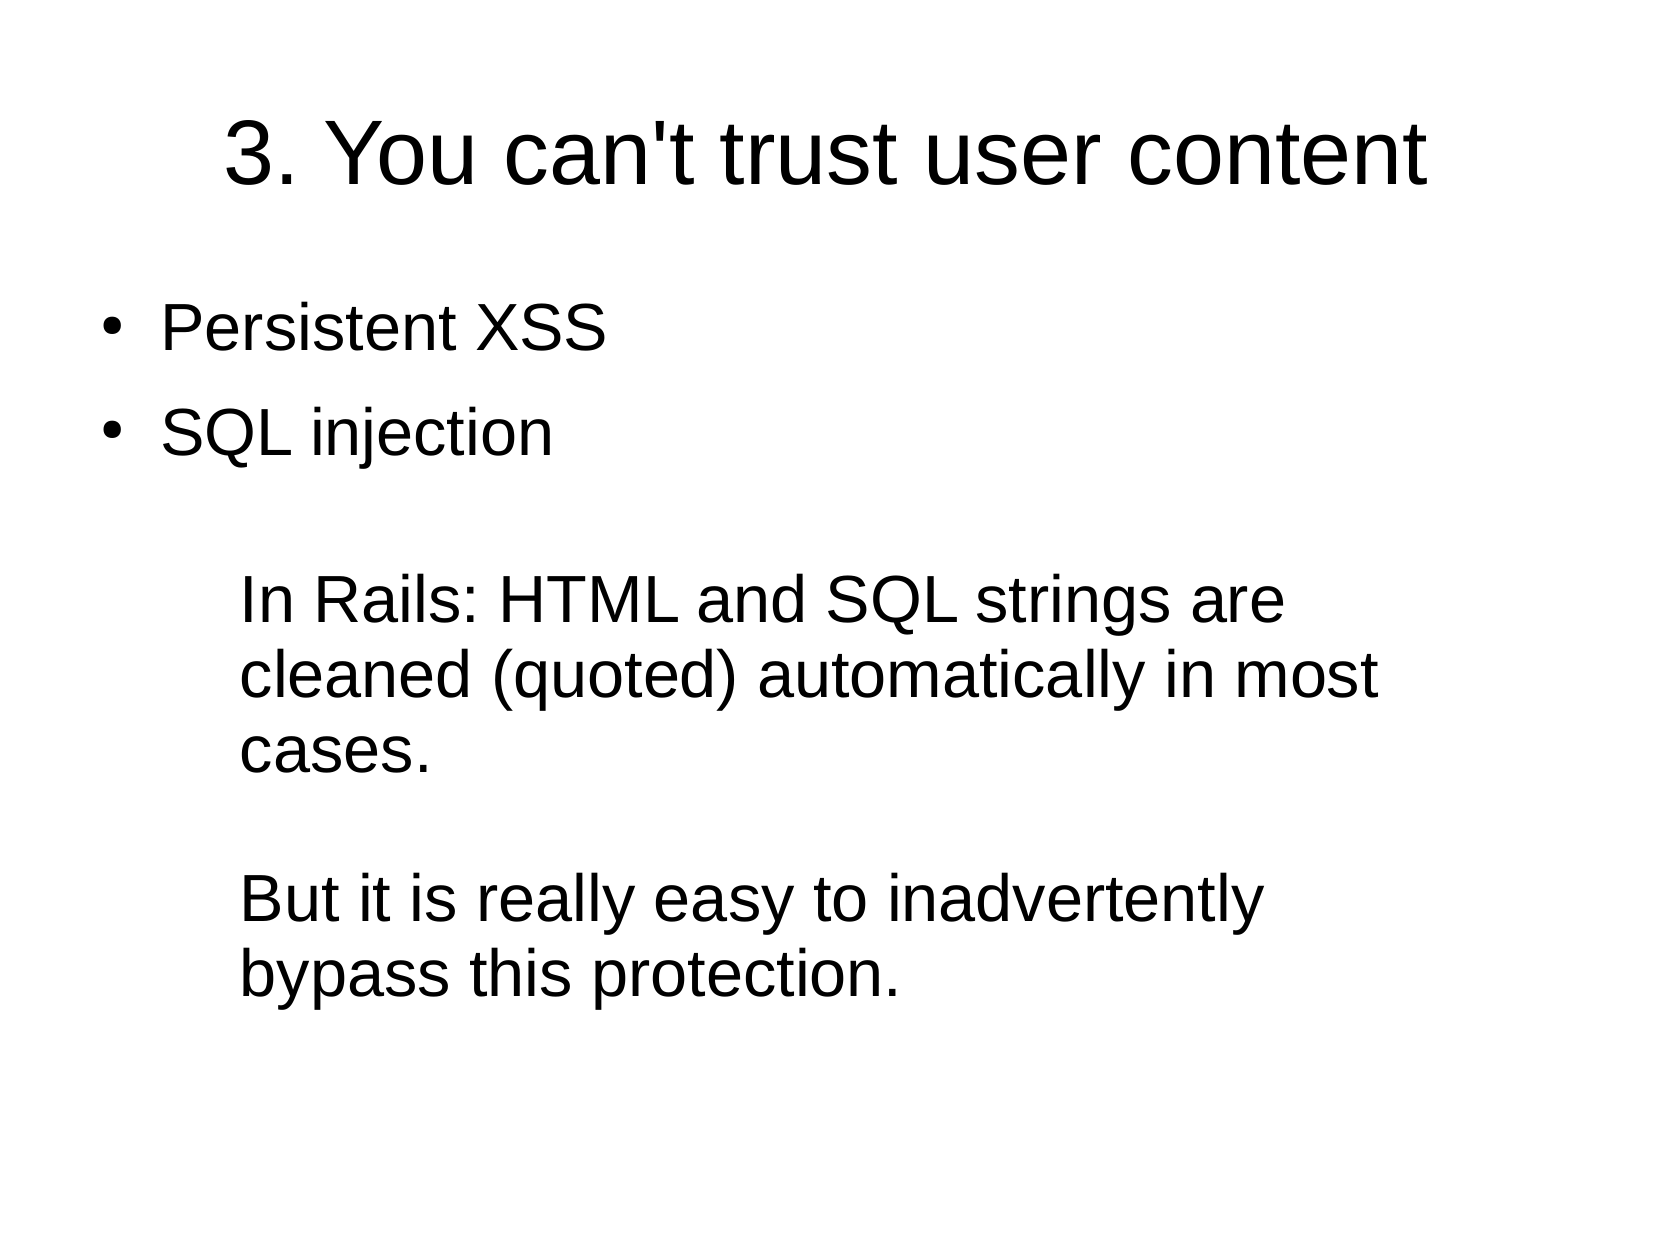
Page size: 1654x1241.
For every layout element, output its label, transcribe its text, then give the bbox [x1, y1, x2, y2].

title 3. You can't trust user content [82, 49, 1571, 257]
text_box In Rails: HTML and SQL strings are cleaned (quoted) automatically in most cases. But it is really easy to inadvertently bypass this protection. [225, 555, 1468, 1019]
list Persistent XSS SQL injection [82, 290, 1571, 1109]
